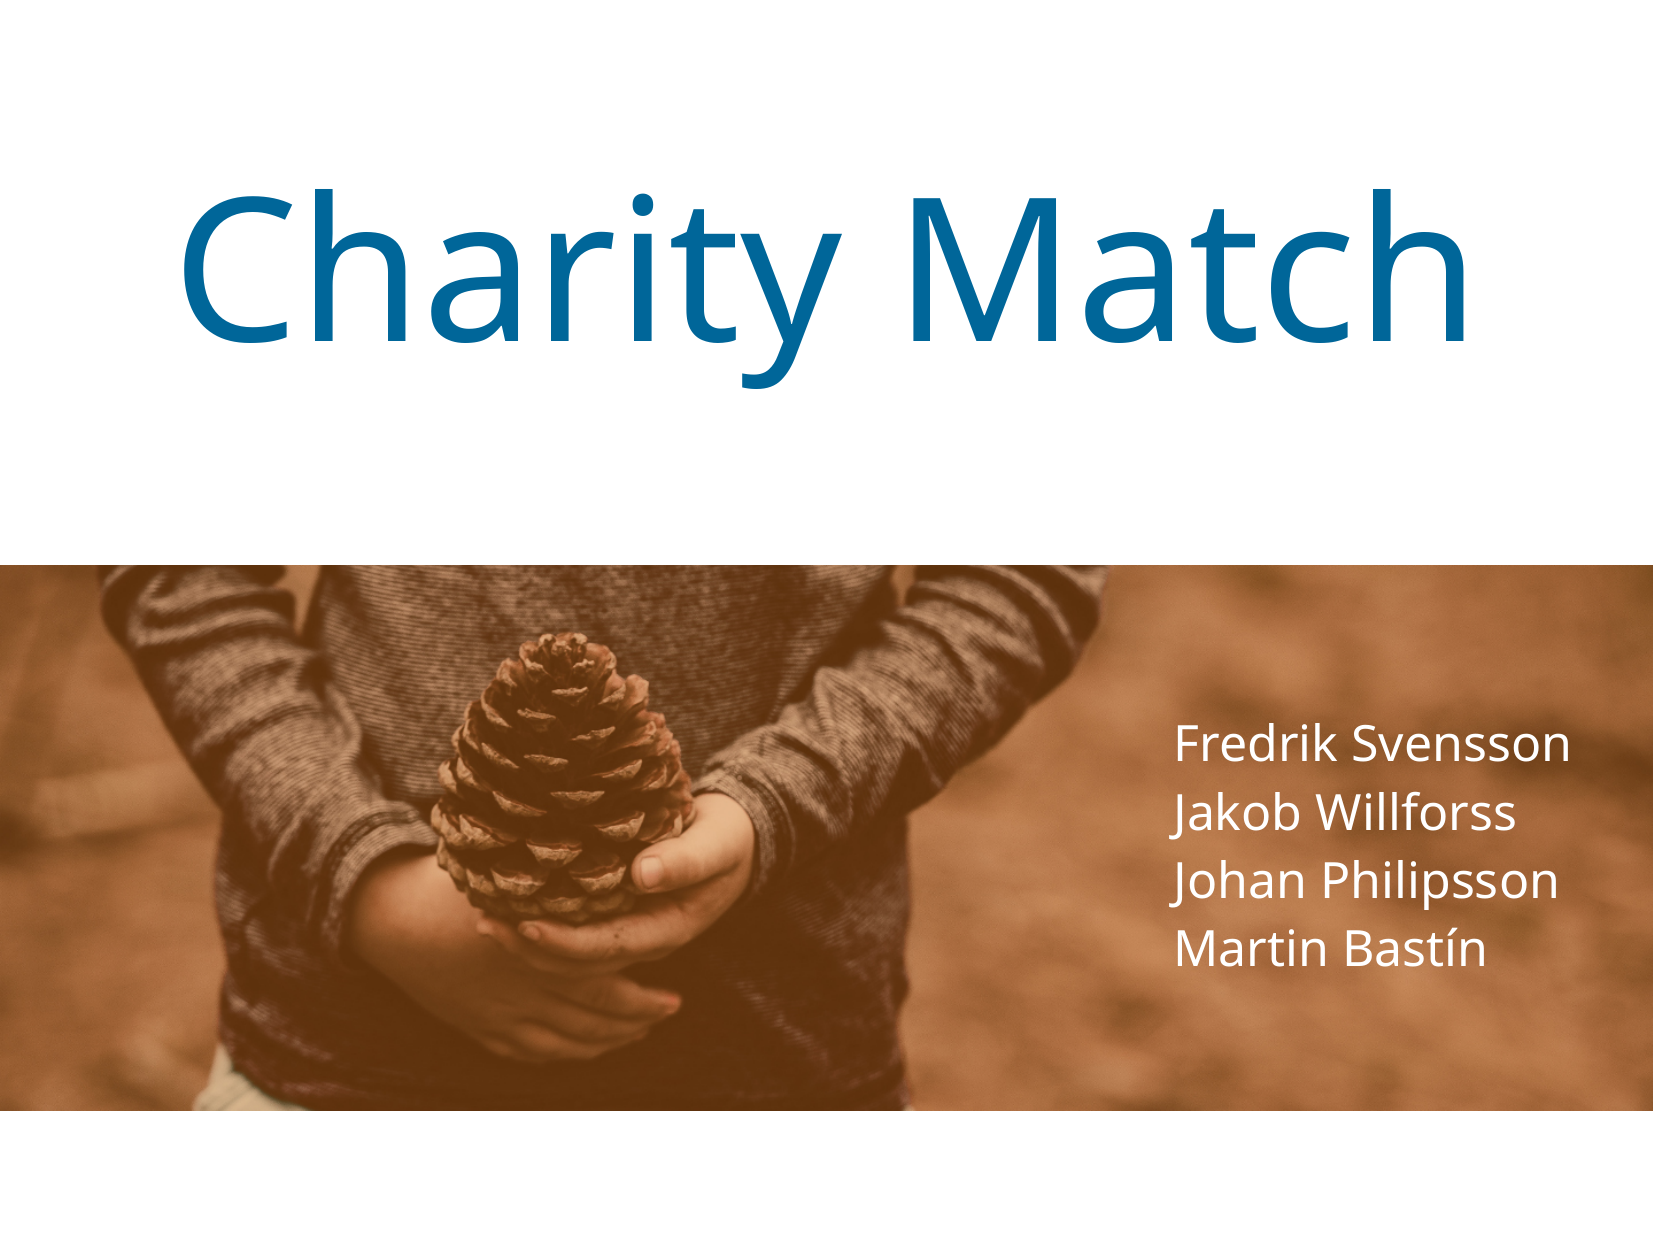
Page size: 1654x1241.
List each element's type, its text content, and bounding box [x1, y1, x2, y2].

title Charity Match [82, 131, 1571, 396]
subtitle Fredrik Svensson Jakob Willforss Johan Philipsson Martin Bastín [1173, 645, 1653, 1045]
picture [0, 565, 1653, 1111]
